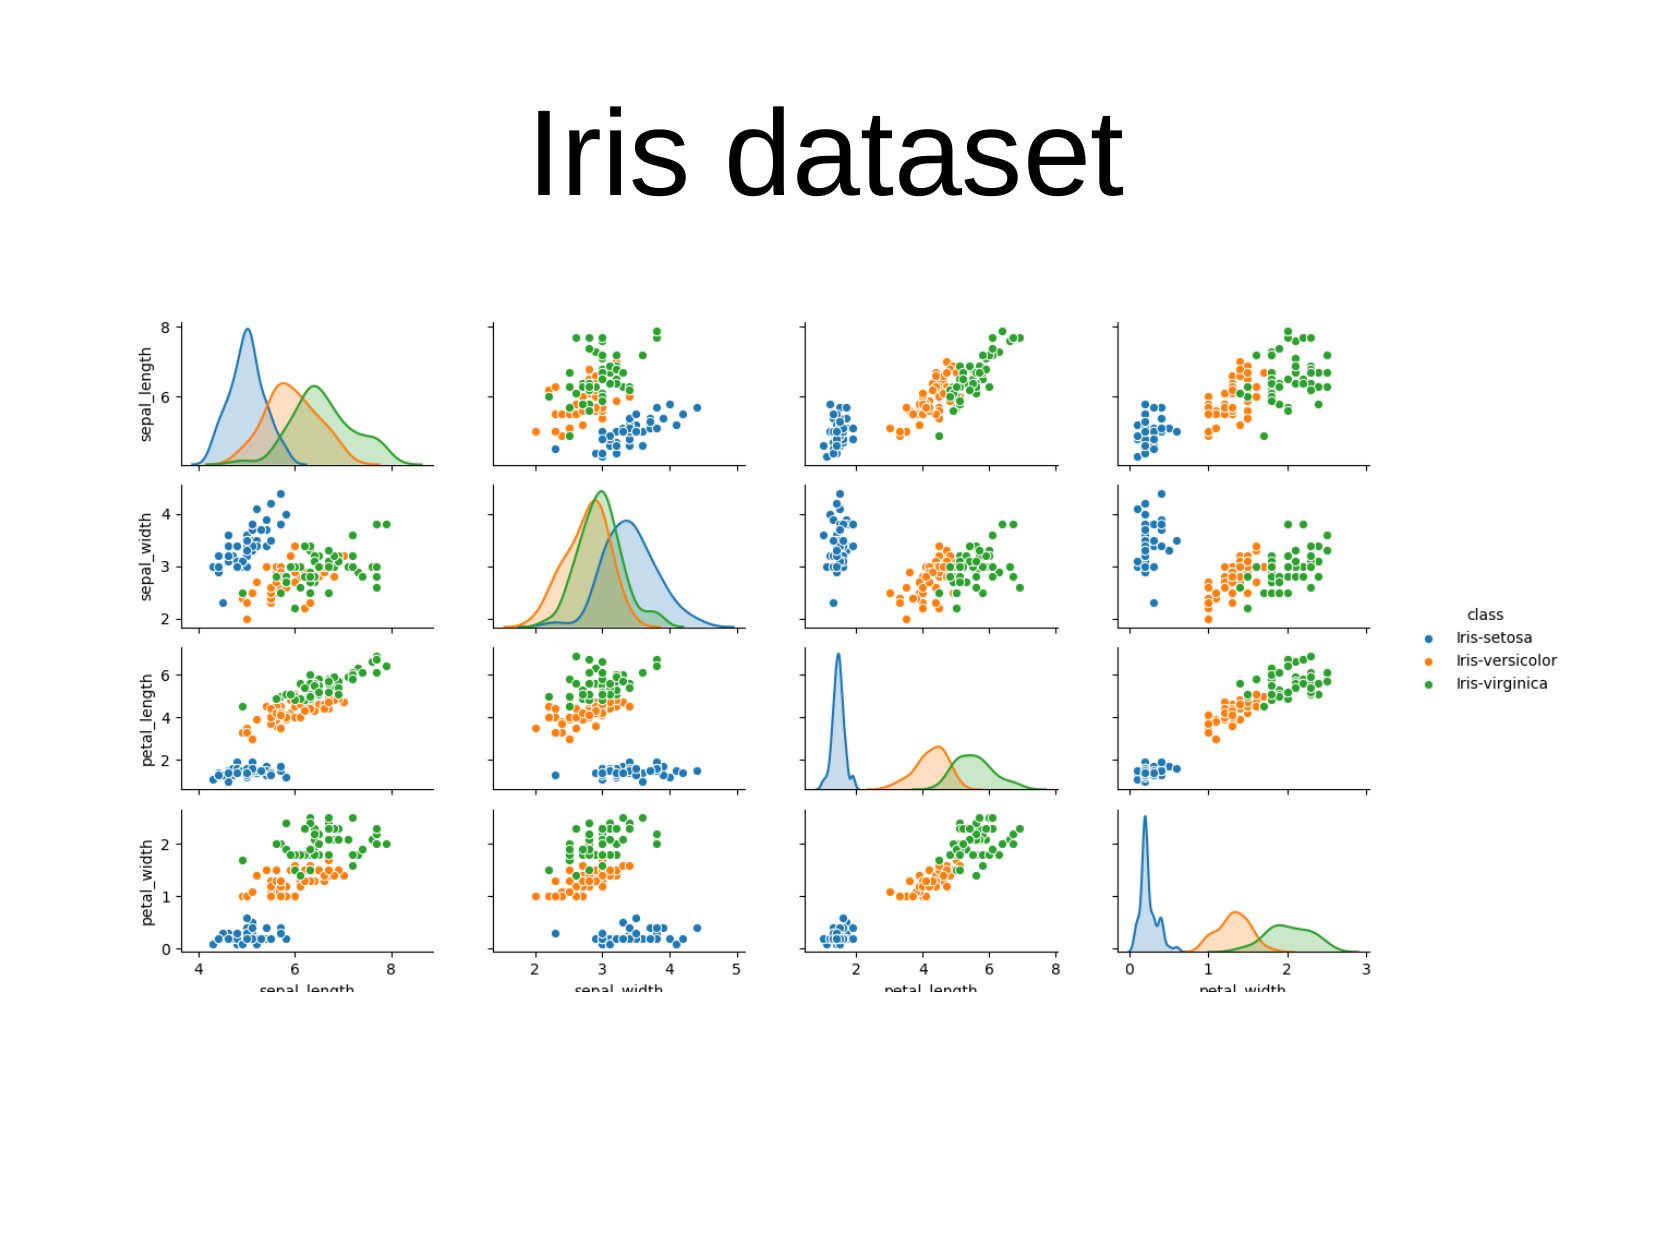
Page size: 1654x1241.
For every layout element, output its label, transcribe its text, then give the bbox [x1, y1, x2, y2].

picture [82, 308, 1571, 992]
title Iris dataset [82, 49, 1571, 257]
